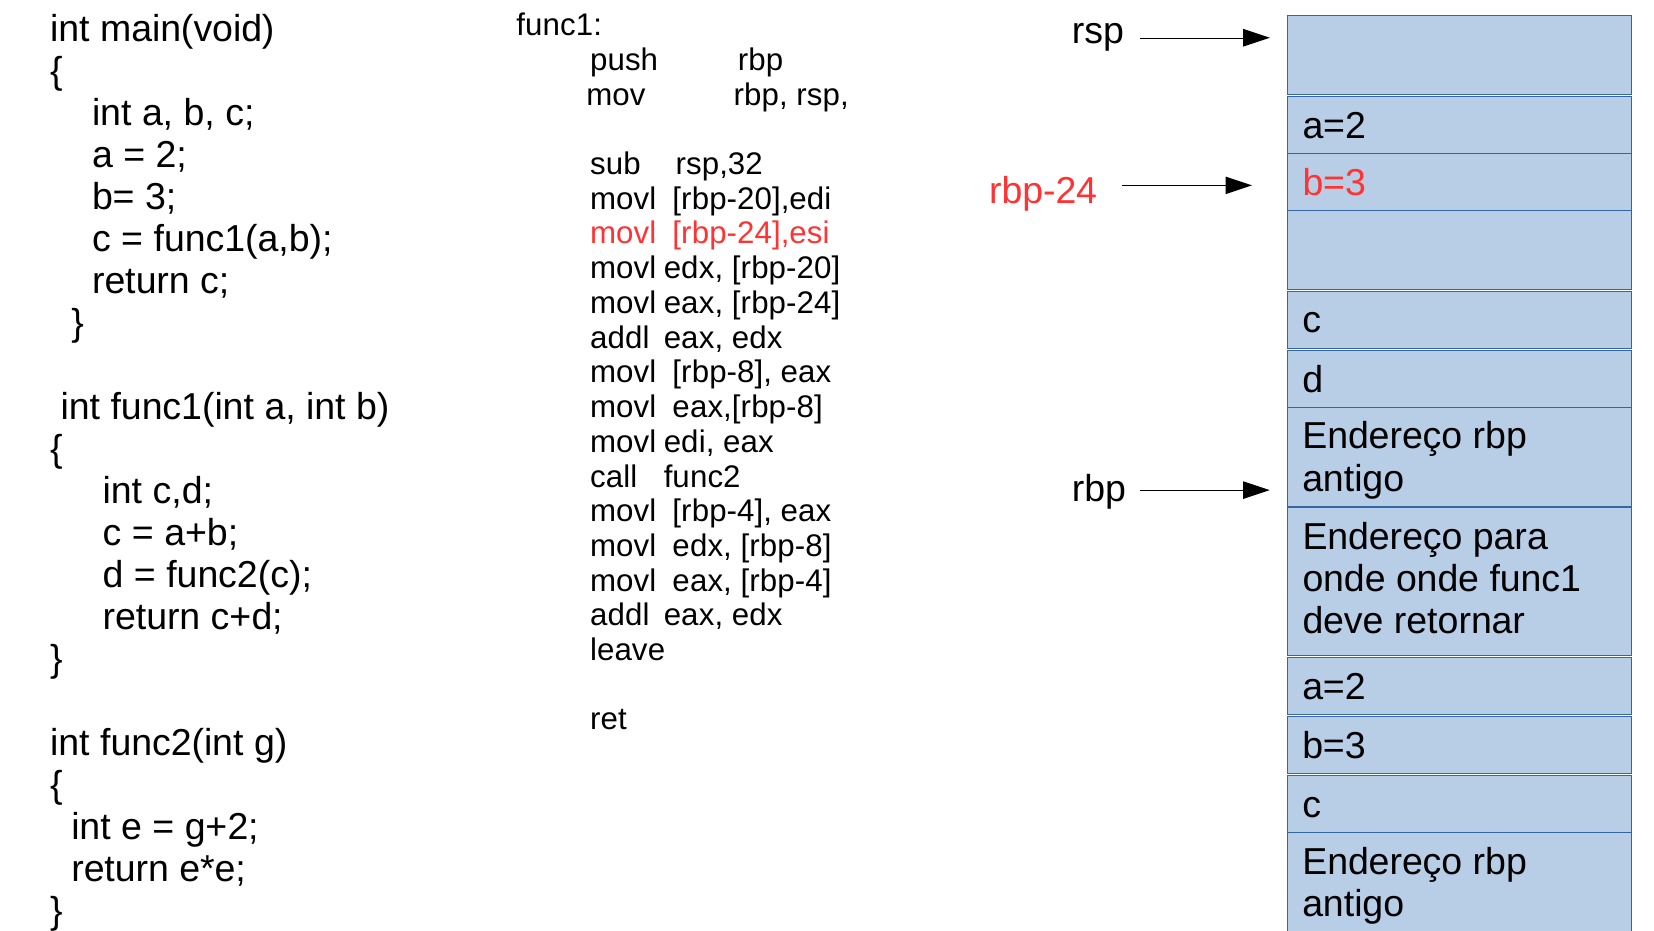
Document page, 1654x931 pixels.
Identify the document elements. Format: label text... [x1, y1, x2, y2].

text_box rbp [1057, 459, 1141, 517]
text_box d [1287, 350, 1632, 408]
text_box [1287, 15, 1632, 95]
text_box c [1287, 775, 1632, 833]
text_box rbp-24 [974, 161, 1113, 219]
text_box Endereço para onde onde func1 deve retornar [1287, 507, 1632, 656]
text_box b=3 [1287, 716, 1632, 774]
text_box c [1287, 291, 1632, 349]
text_box a=2 [1287, 96, 1632, 154]
text_box Endereço rbp antigo [1287, 833, 1632, 931]
text_box Endereço rbp antigo [1287, 408, 1632, 507]
text_box b=3 [1287, 154, 1632, 211]
text_box a=2 [1287, 657, 1632, 715]
text_box func1: push rbp mov rbp, rsp, sub rsp,32 movl [rbp-20],edi movl [rbp-24],esi movl edx, [rbp-20] movl eax, [rbp-24] addl eax, edx movl [rbp-8], eax movl eax,[rbp-8] movl edi, eax call func2 movl [rbp-4], eax movl edx, [rbp-8] movl eax, [rbp-4] addl eax, edx leave ret [501, 0, 1010, 925]
text_box int main(void) { int a, b, c; a = 2; b= 3; c = func1(a,b); return c; } int func1(int a, int b) { int c,d; c = a+b; d = func2(c); return c+d; } int func2(int g) { int e = g+2; return e*e; } [35, 0, 449, 931]
text_box [1287, 211, 1632, 290]
text_box rsp [1057, 2, 1139, 60]
